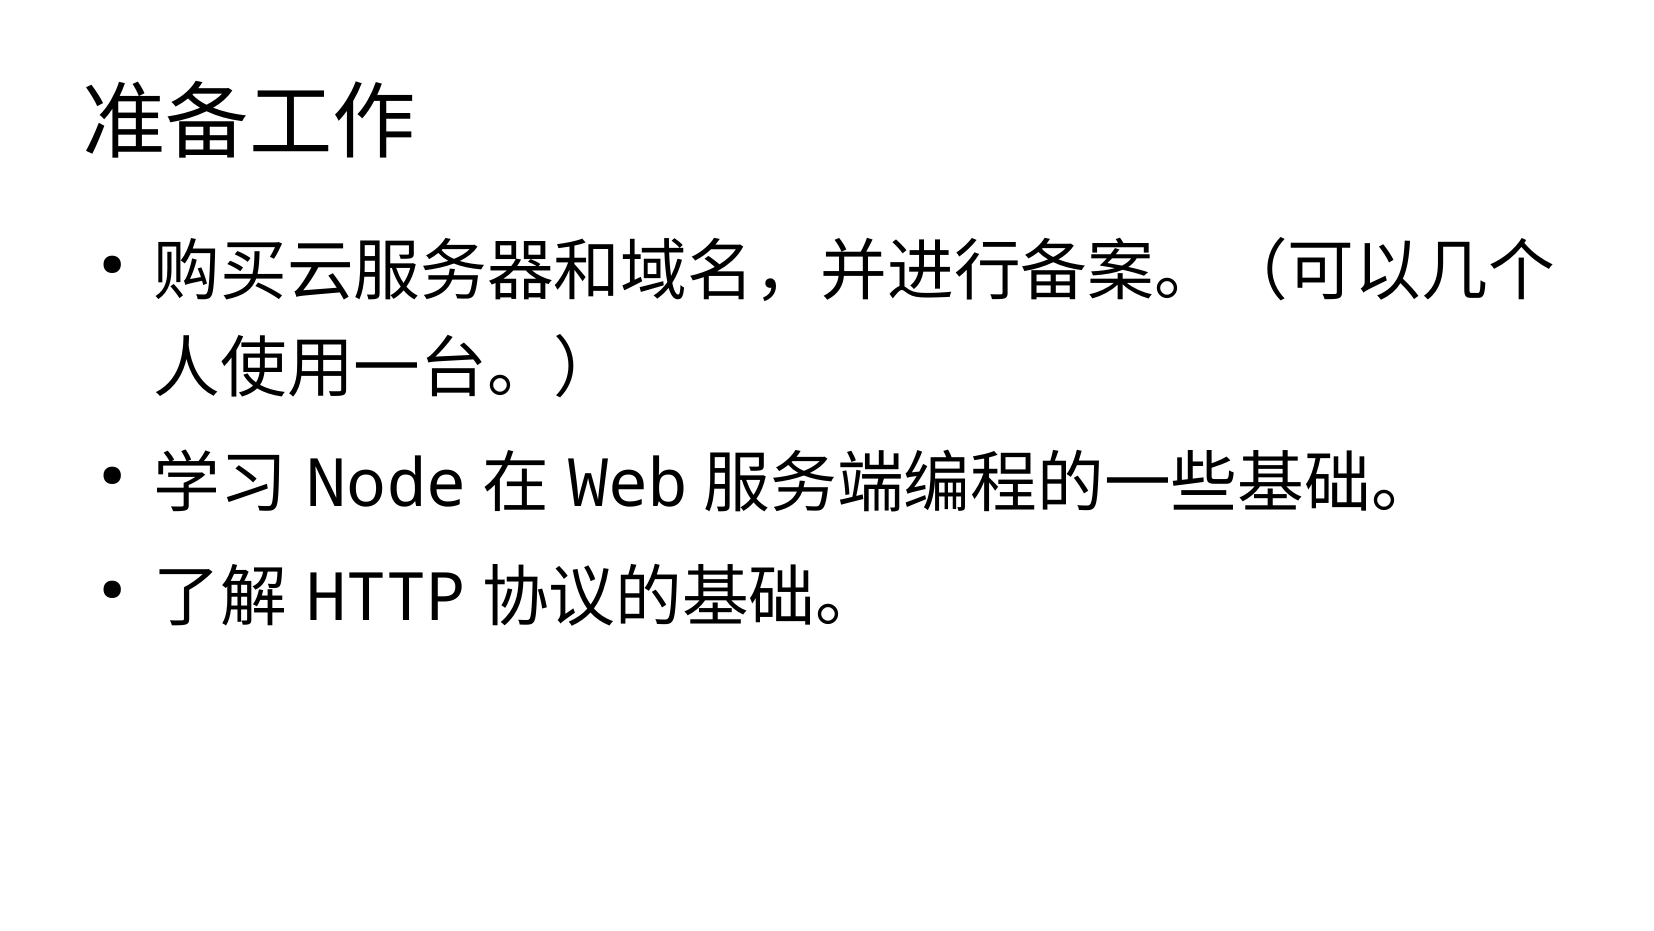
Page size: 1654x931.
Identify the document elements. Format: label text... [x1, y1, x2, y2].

title 准备工作 [82, 37, 1571, 193]
list 购买云服务器和域名，并进行备案。（可以几个人使用一台。） 学习Node在Web服务端编程的一些基础。 了解HTTP协议的基础。 [82, 217, 1571, 886]
